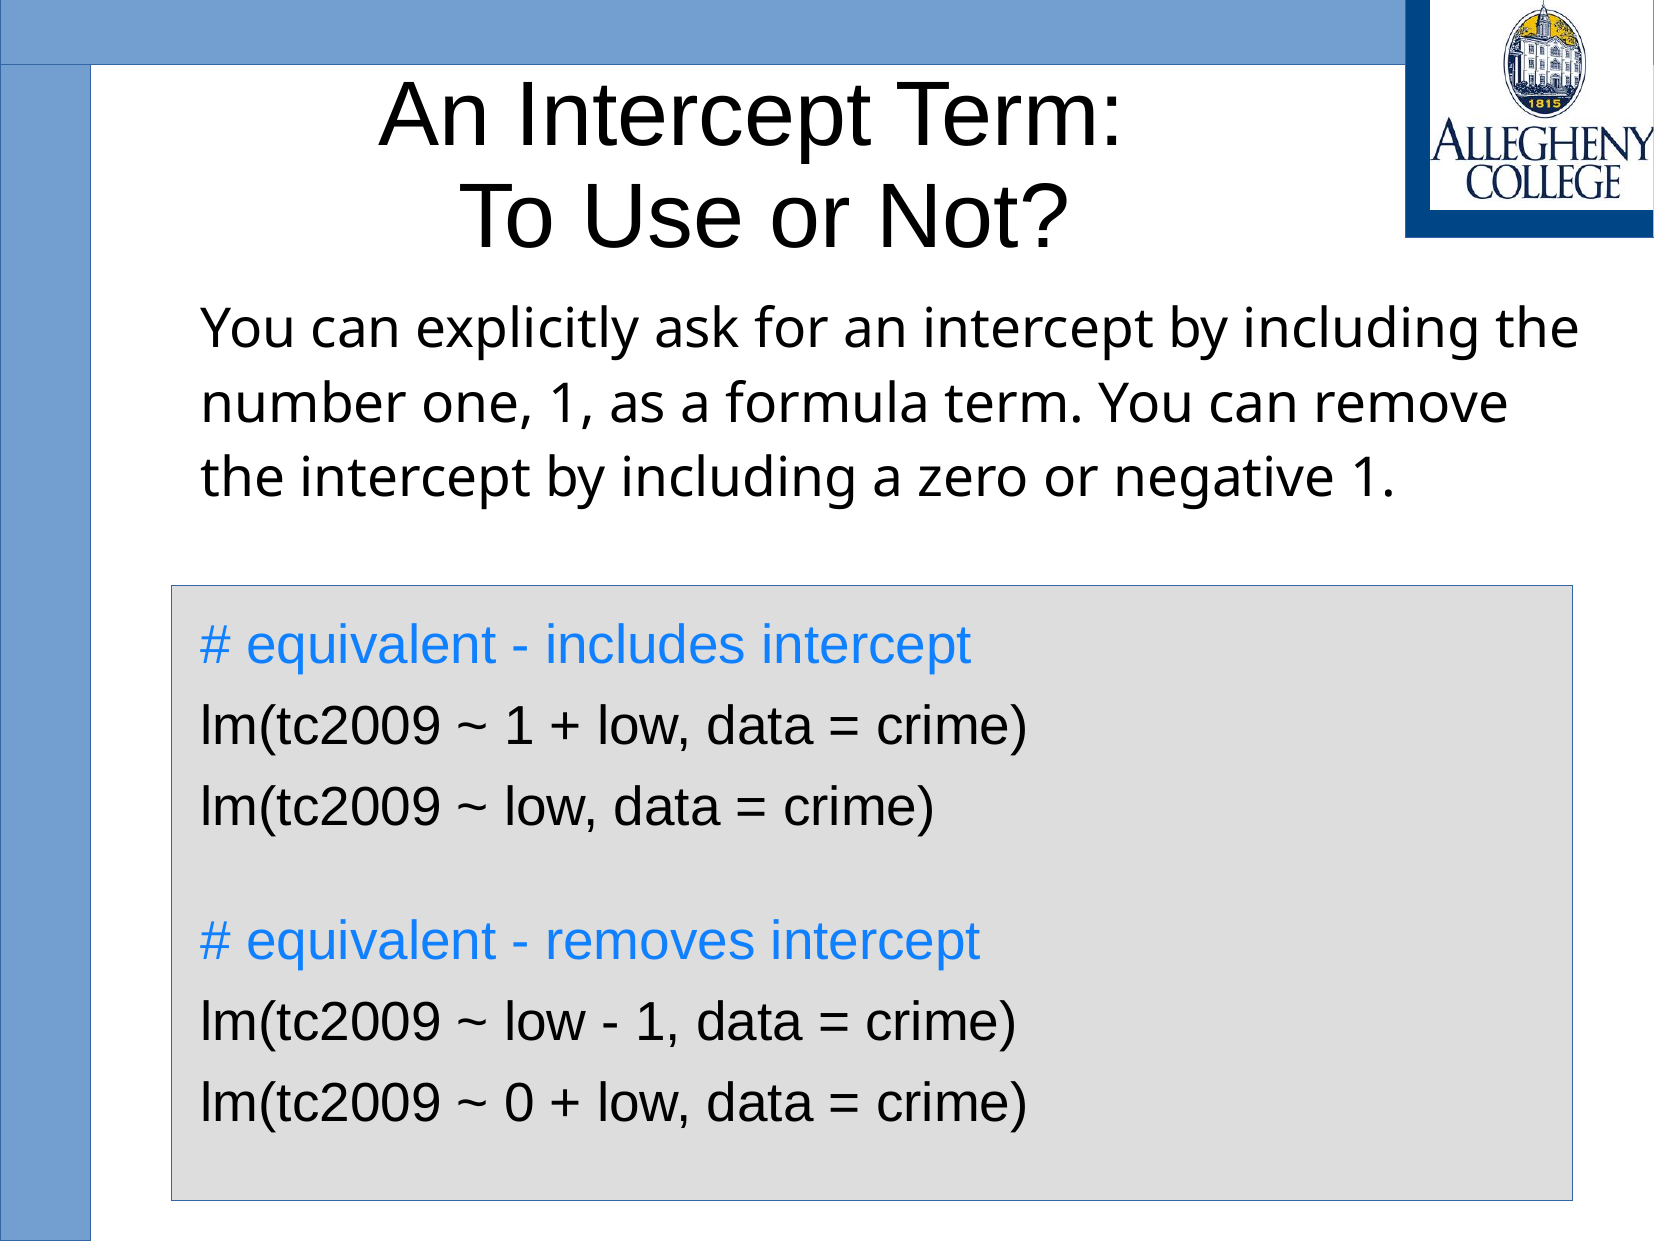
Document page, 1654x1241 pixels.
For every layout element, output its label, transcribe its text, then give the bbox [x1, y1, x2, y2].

text_box [171, 585, 1573, 1201]
title An Intercept Term: To Use or Not? [118, 65, 1412, 269]
picture [1430, 0, 1654, 210]
text_box [0, 0, 1654, 1241]
list You can explicitly ask for an intercept by including the number one, 1, as a formula term. You can remove the intercept by including a zero or negative 1. # equivalent - includes intercept lm(tc2009 ~ 1 + low, data = crime) lm(tc2009 ~ low, data = crime) # equivalent - removes intercept lm(tc2009 ~ low - 1, data = crime) lm(tc2009 ~ 0 + low, data = crime) [200, 288, 1602, 1174]
